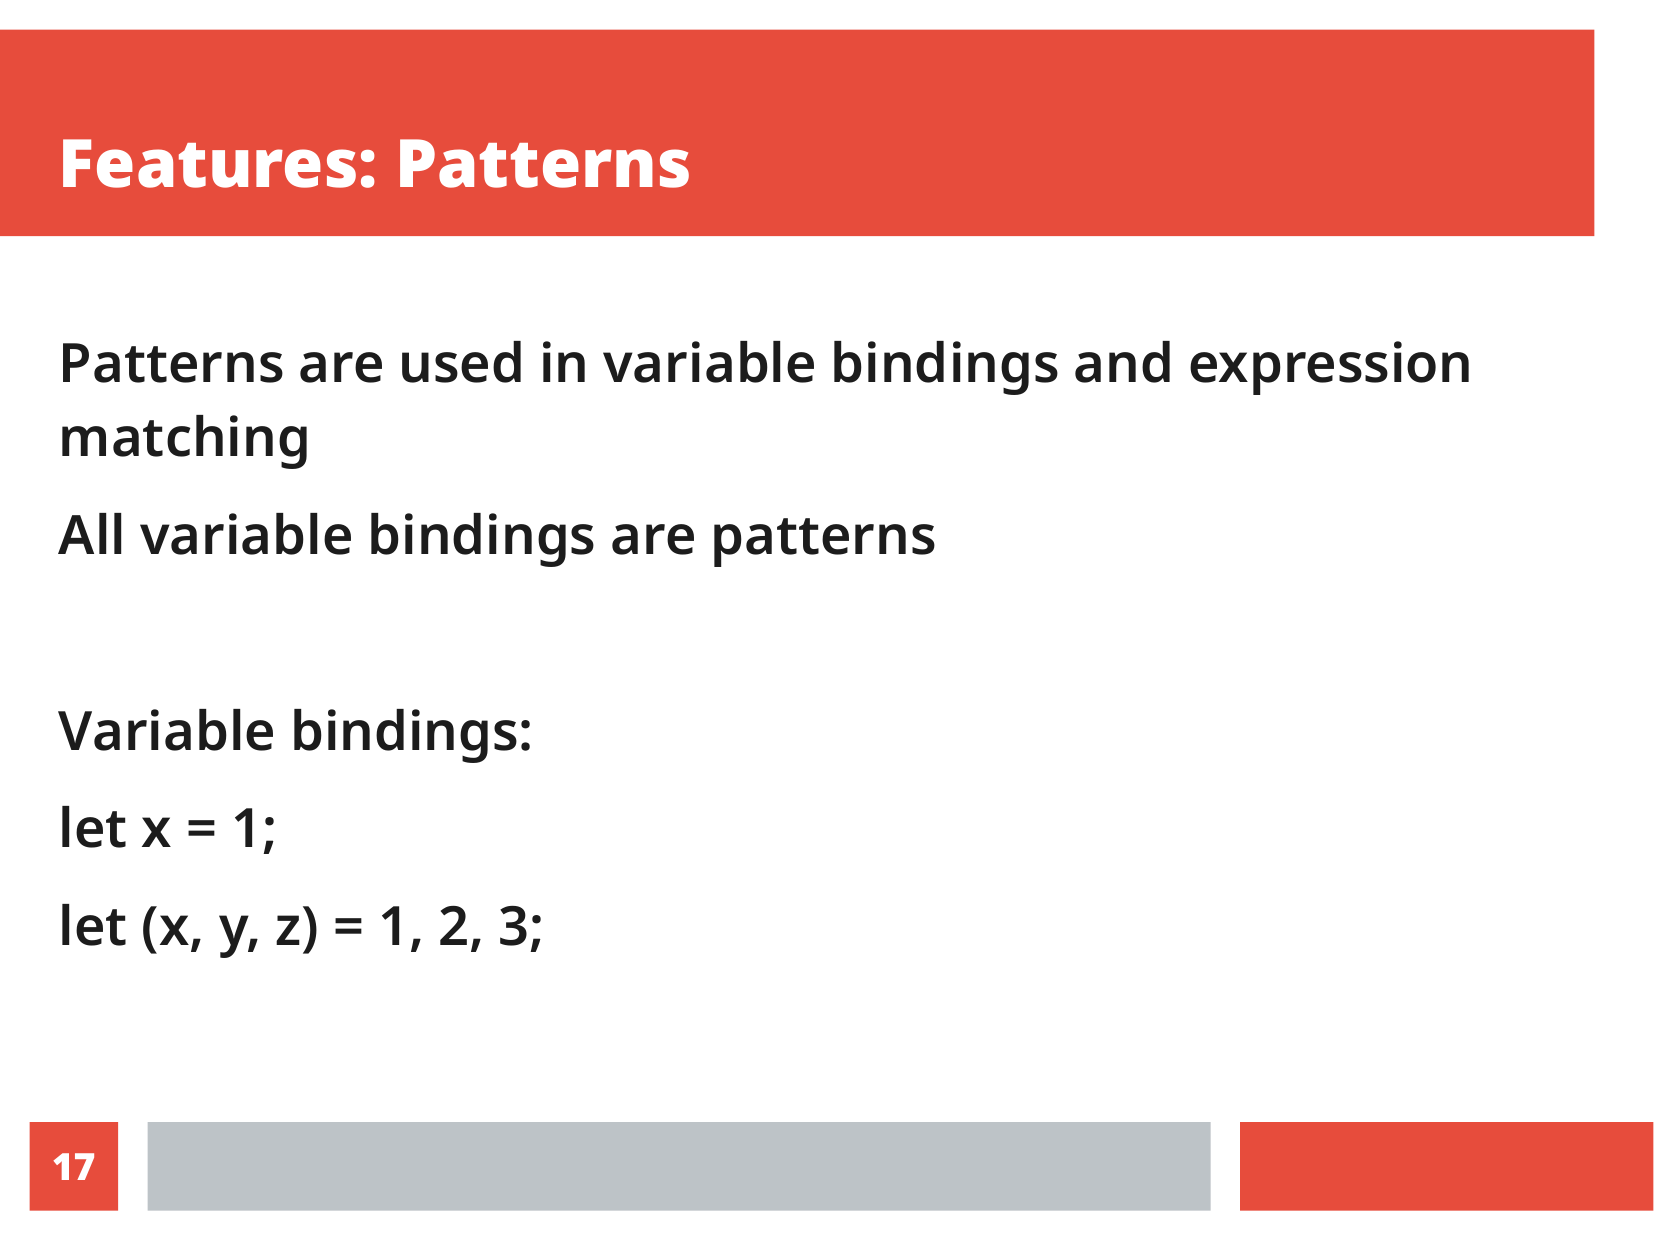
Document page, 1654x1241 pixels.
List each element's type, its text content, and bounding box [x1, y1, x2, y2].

title Features: Patterns [59, 59, 1595, 207]
list Patterns are used in variable bindings and expression matching All variable bindings are patterns Variable bindings: let x = 1; let (x, y, z) = 1, 2, 3; [59, 324, 1565, 1093]
